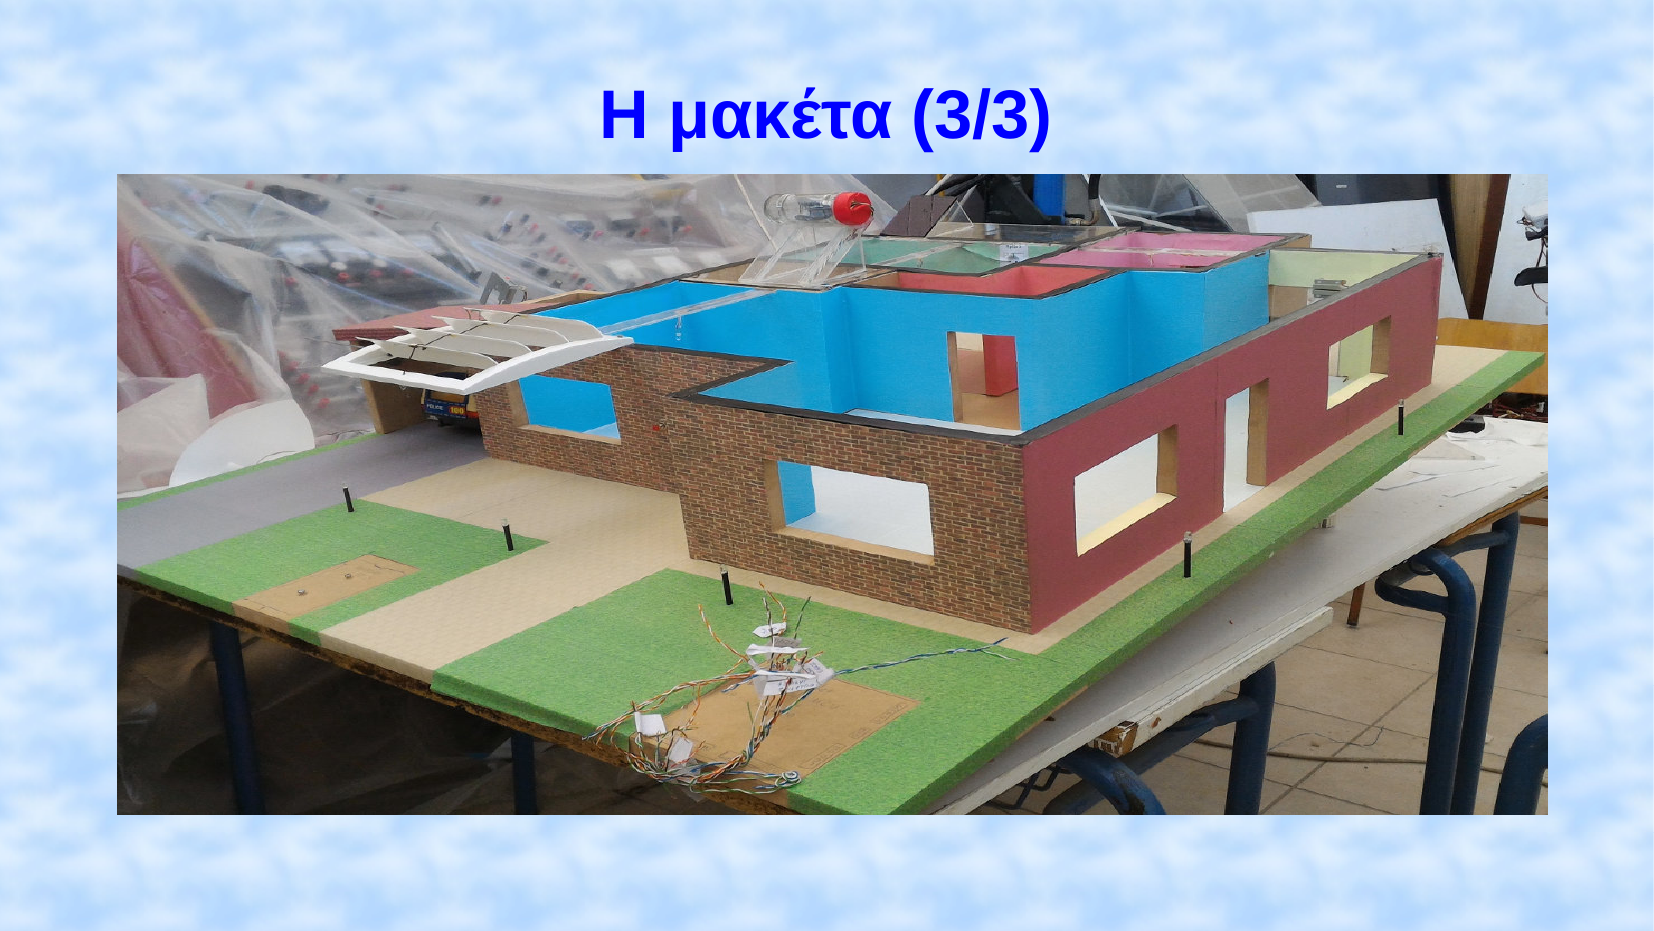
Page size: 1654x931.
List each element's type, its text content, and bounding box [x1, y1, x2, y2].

title Η μακέτα (3/3) [82, 37, 1571, 193]
picture [0, 0, 1654, 931]
